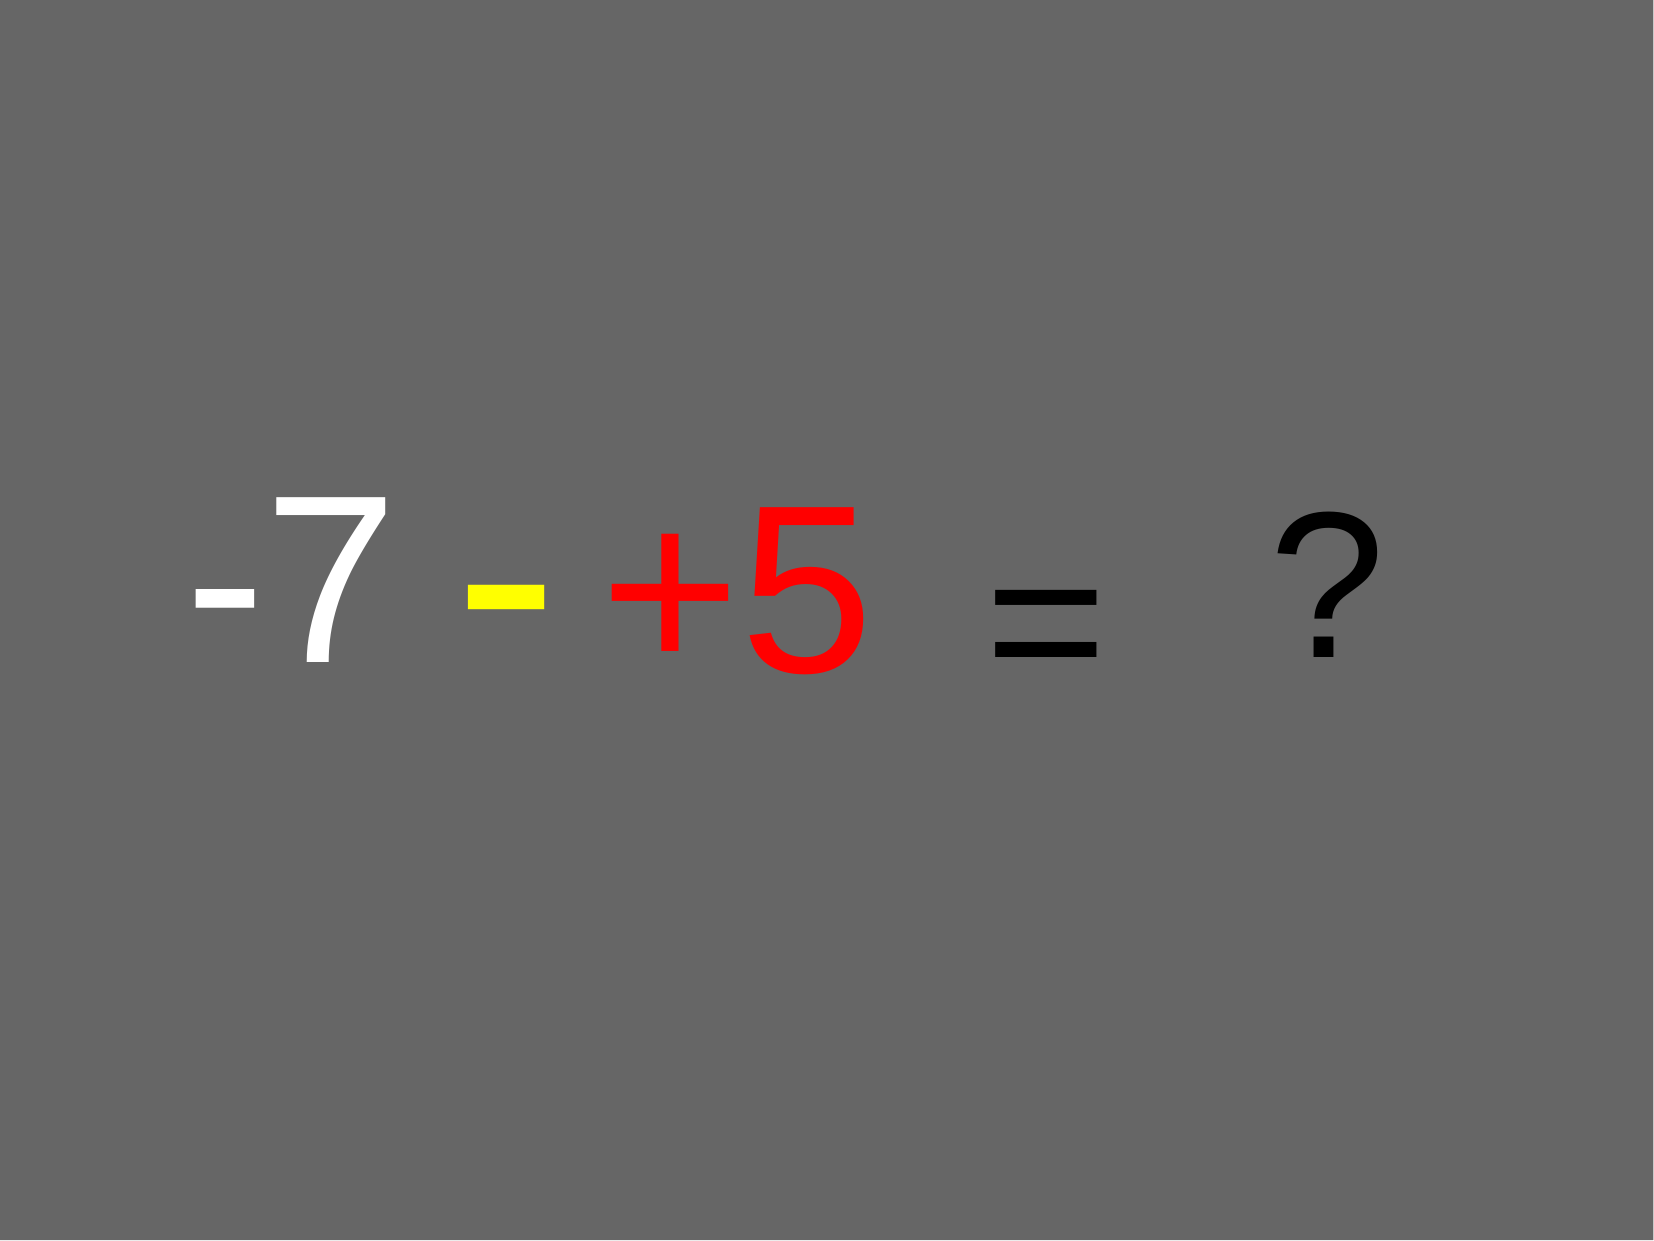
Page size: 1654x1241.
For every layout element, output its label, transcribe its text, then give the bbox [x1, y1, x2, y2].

text_box [0, 0, 1654, 1241]
text_box ? [1254, 461, 1406, 709]
text_box = [970, 496, 1123, 745]
text_box +5 [591, 448, 922, 732]
text_box - [439, 389, 591, 754]
text_box -7 [170, 438, 414, 721]
